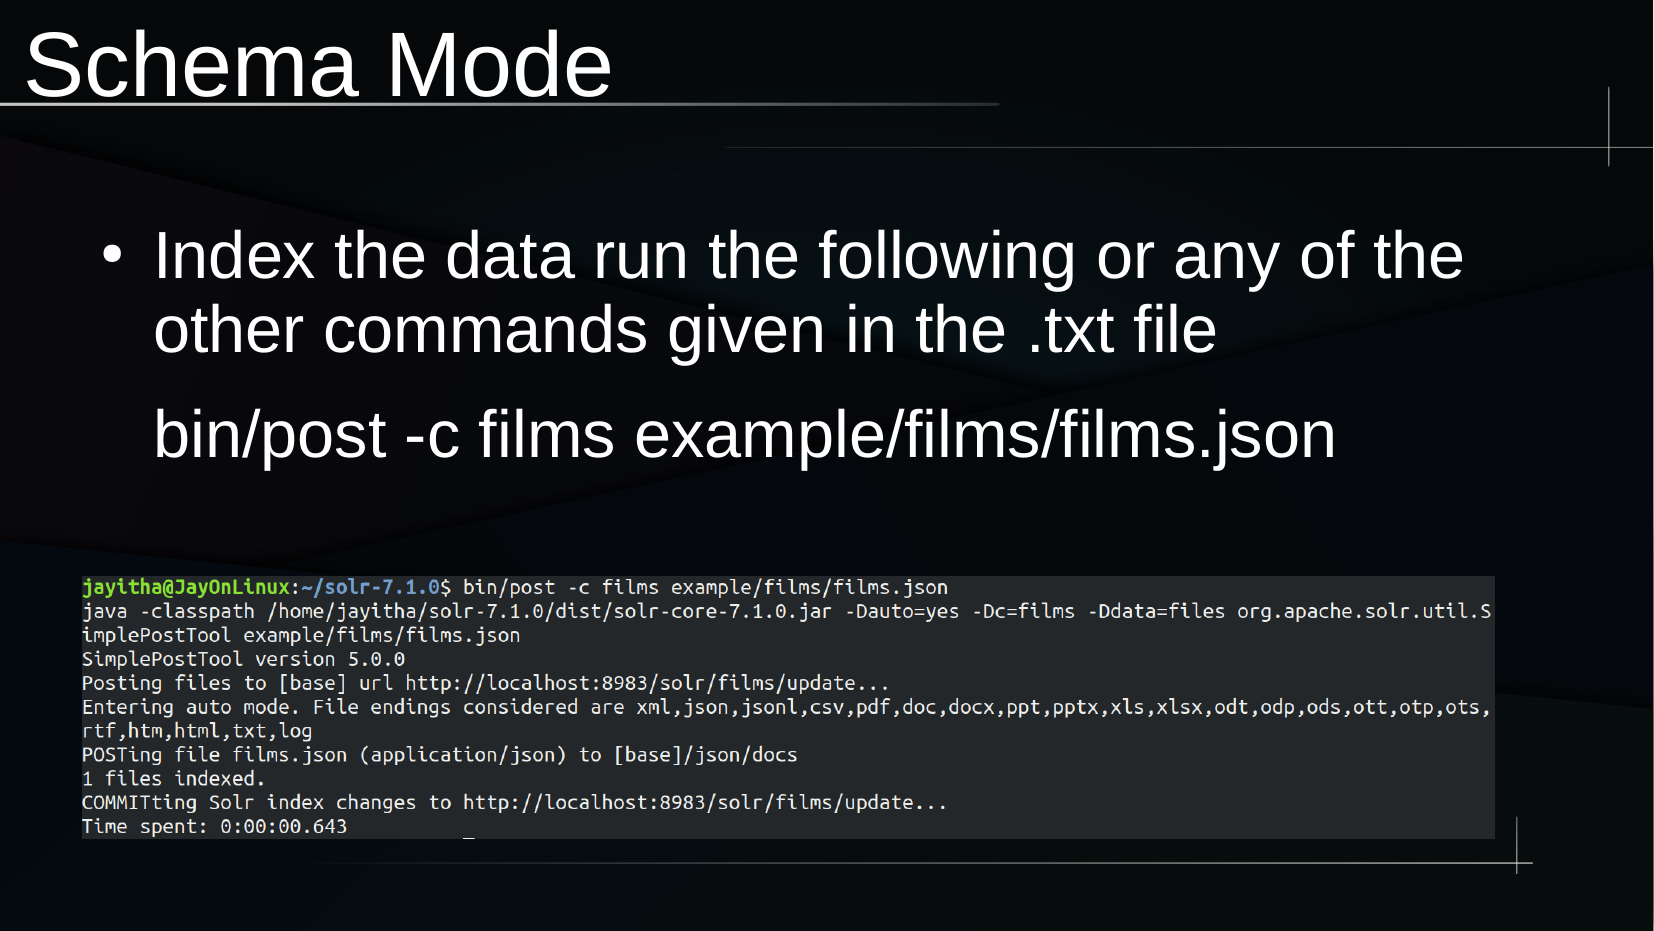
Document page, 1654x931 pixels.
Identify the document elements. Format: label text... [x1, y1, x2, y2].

list Index the data run the following or any of the other commands given in the .txt file bin/post -c films example/films/films.json [82, 217, 1571, 758]
title Schema Mode [23, 11, 1589, 119]
picture [0, 0, 1654, 931]
